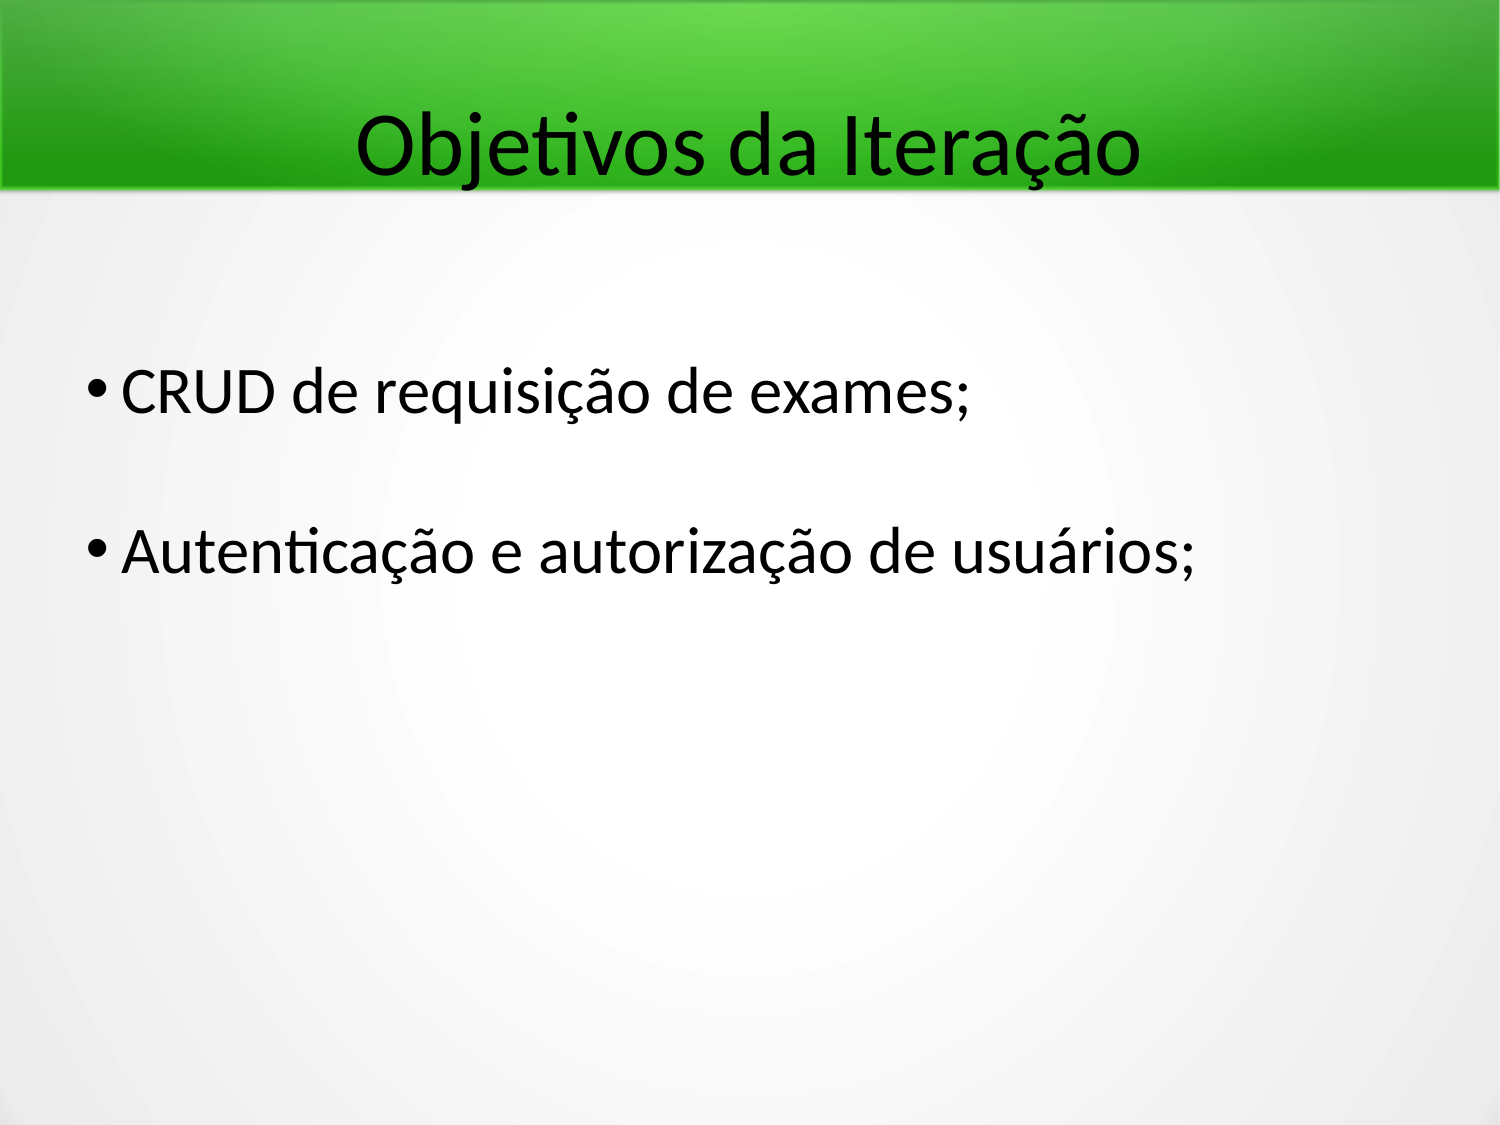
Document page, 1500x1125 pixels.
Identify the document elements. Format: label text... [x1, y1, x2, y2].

text_box CRUD de requisição de exames; Autenticação e autorização de usuários; [70, 259, 1421, 1002]
text_box Objetivos da Iteração [74, 45, 1425, 233]
picture [0, 0, 1500, 1125]
